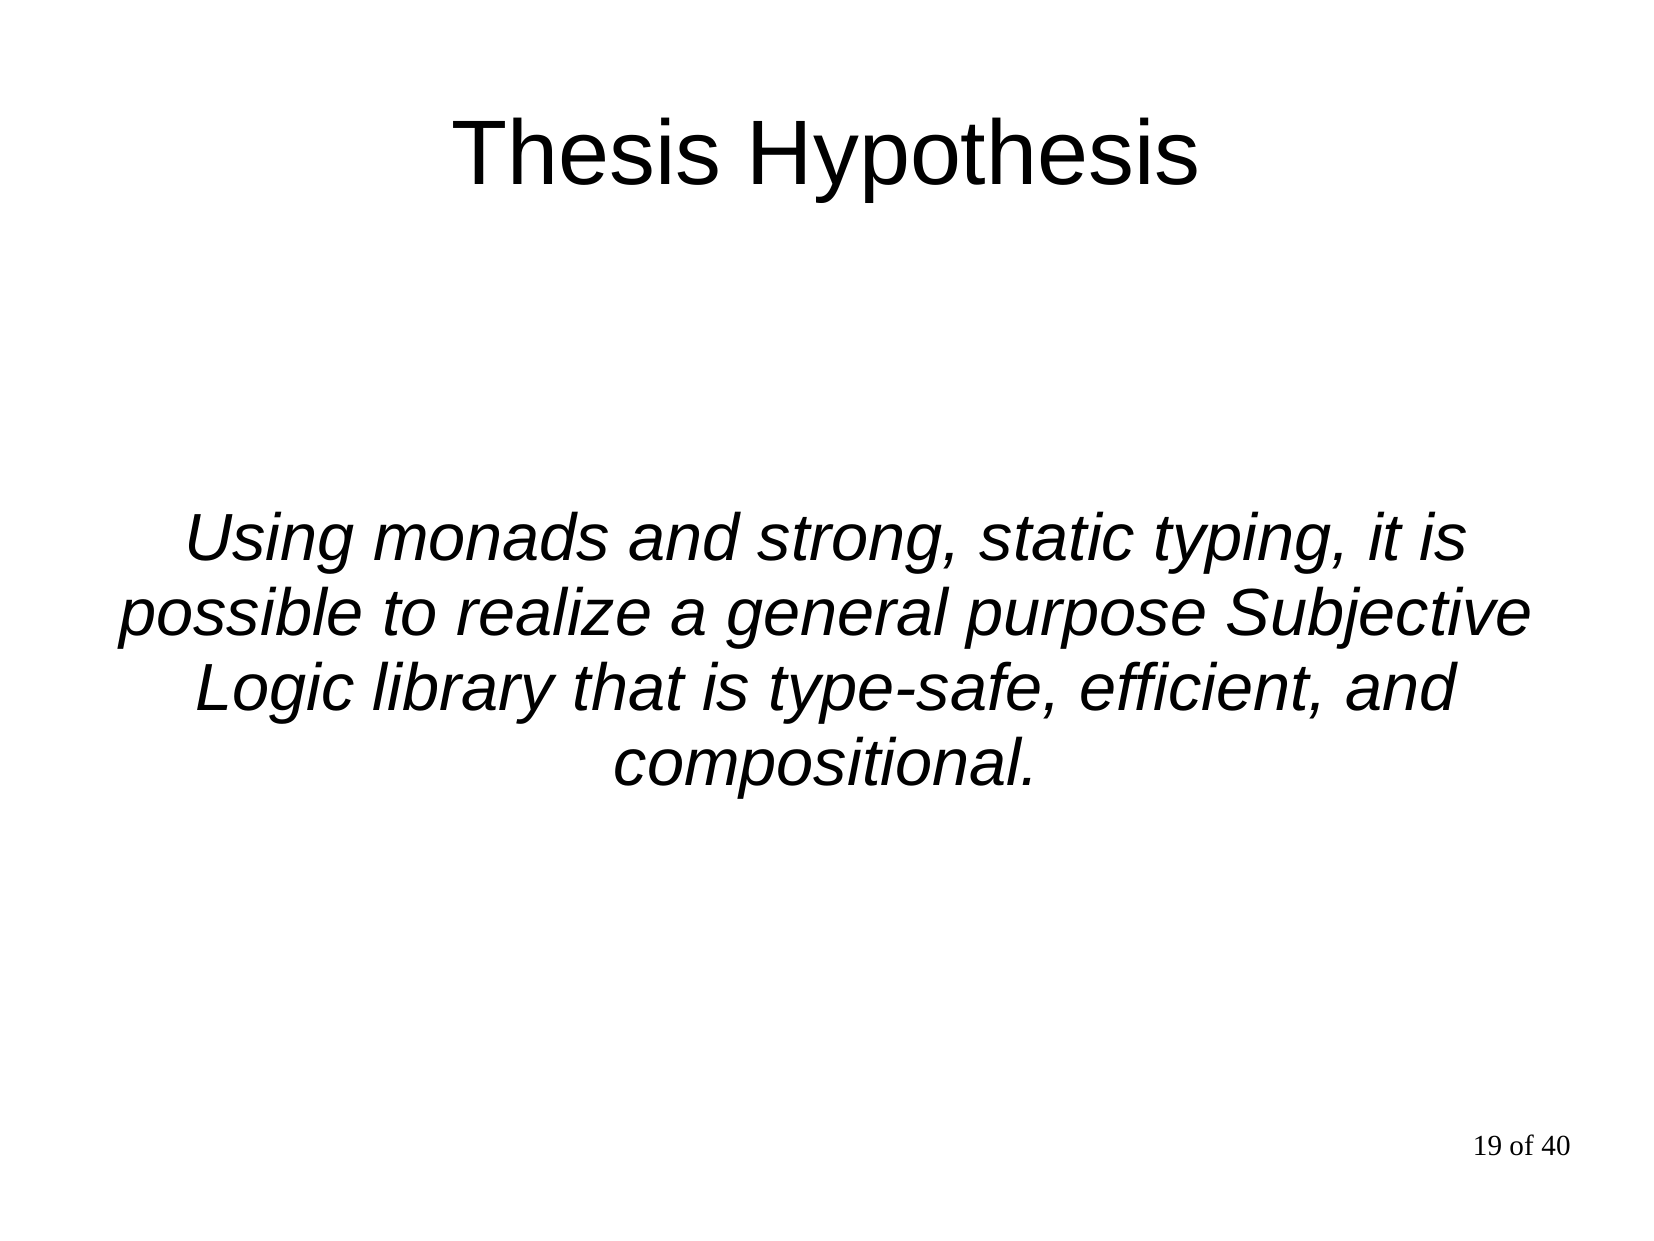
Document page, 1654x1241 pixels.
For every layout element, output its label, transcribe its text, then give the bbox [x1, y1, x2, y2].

subtitle Using monads and strong, static typing, it is possible to realize a general purpose Subjective Logic library that is type-safe, efficient, and compositional. [82, 290, 1571, 1010]
title Thesis Hypothesis [82, 49, 1571, 257]
